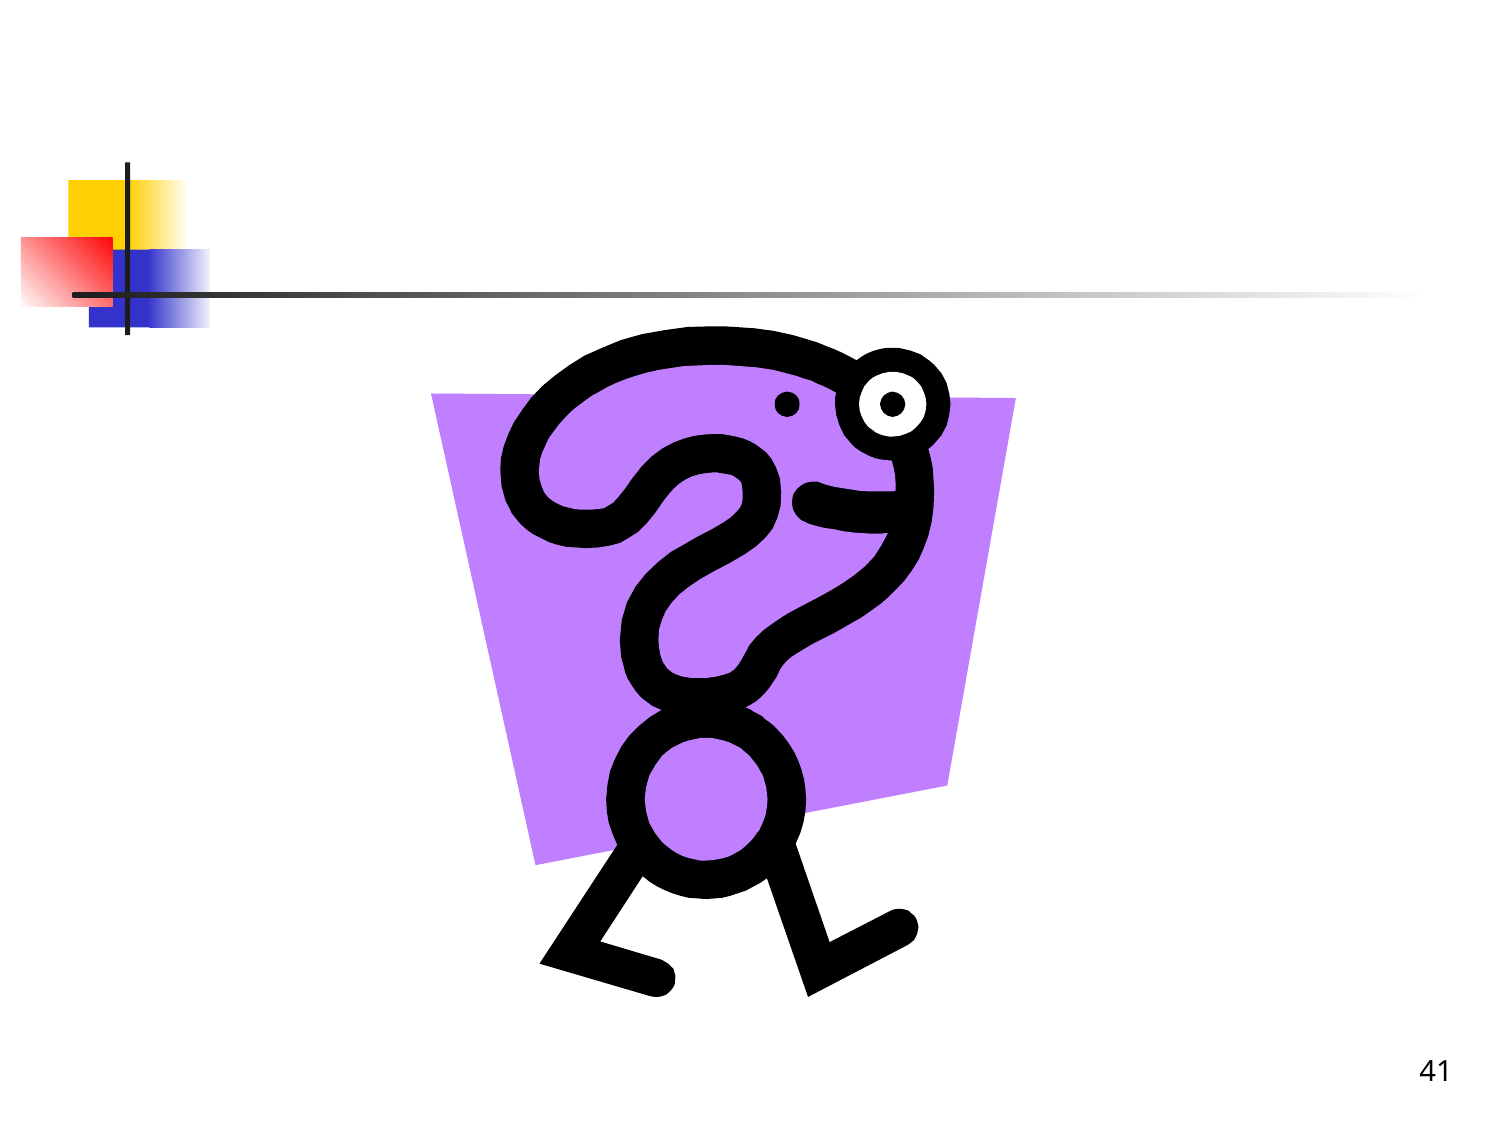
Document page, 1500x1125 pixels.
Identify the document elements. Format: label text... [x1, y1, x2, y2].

picture [430, 326, 1016, 1000]
text_box <number> [1155, 1024, 1468, 1100]
